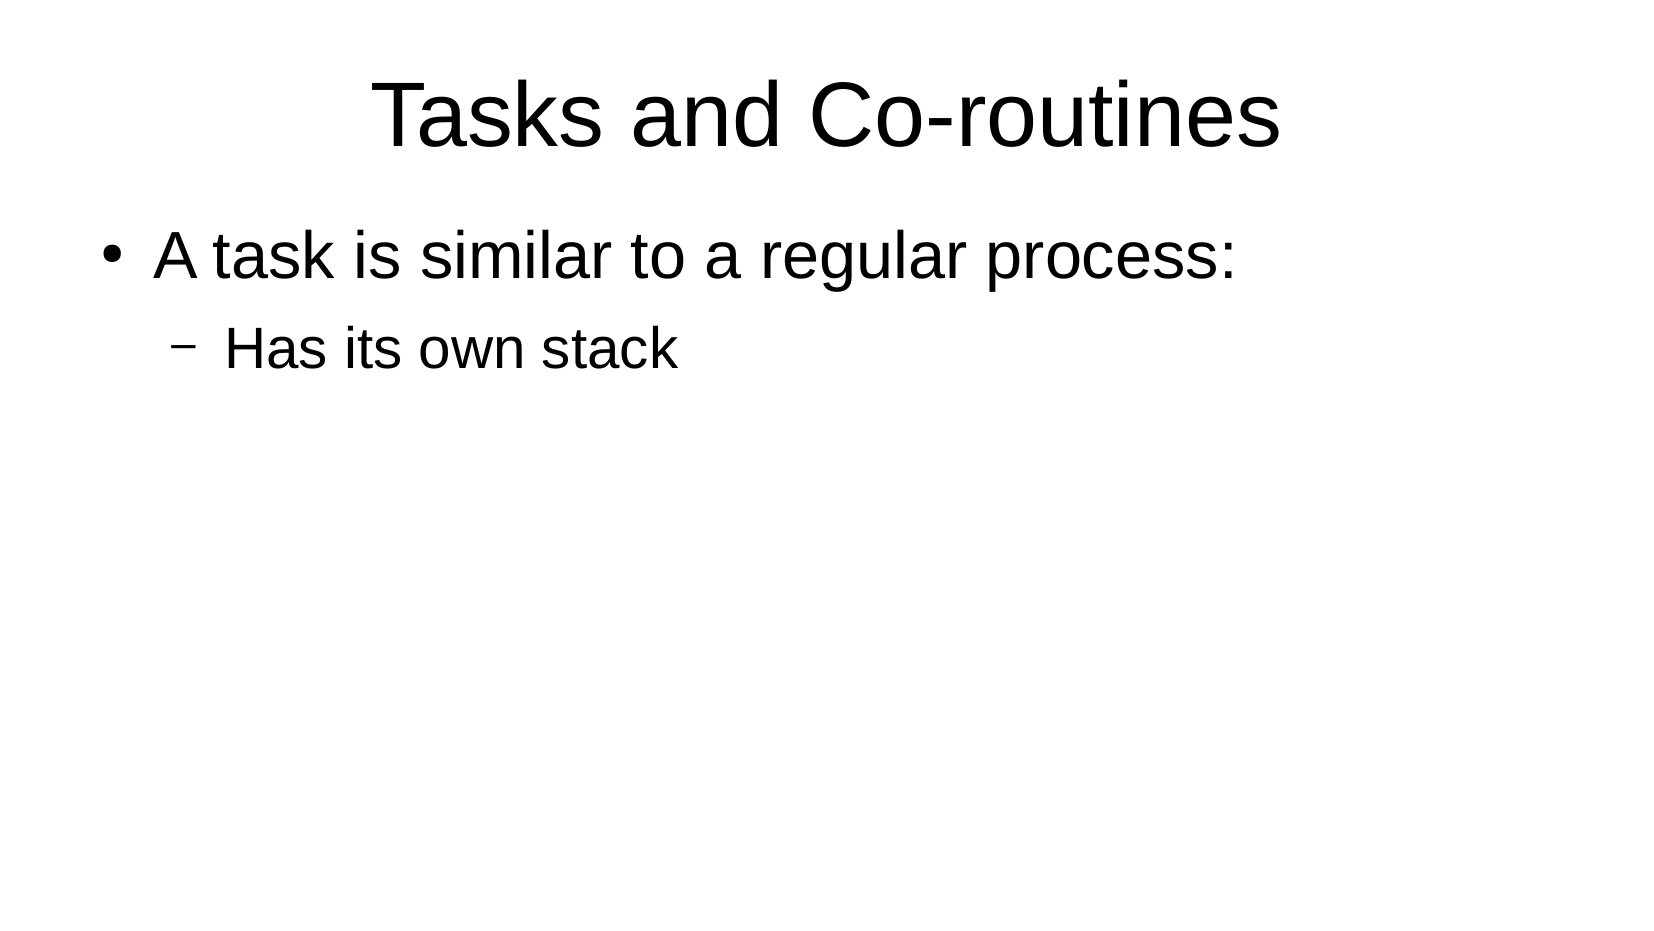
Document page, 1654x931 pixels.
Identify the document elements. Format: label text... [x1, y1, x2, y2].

list A task is similar to a regular process: Has its own stack [82, 217, 1571, 758]
title Tasks and Co-routines [82, 37, 1571, 193]
